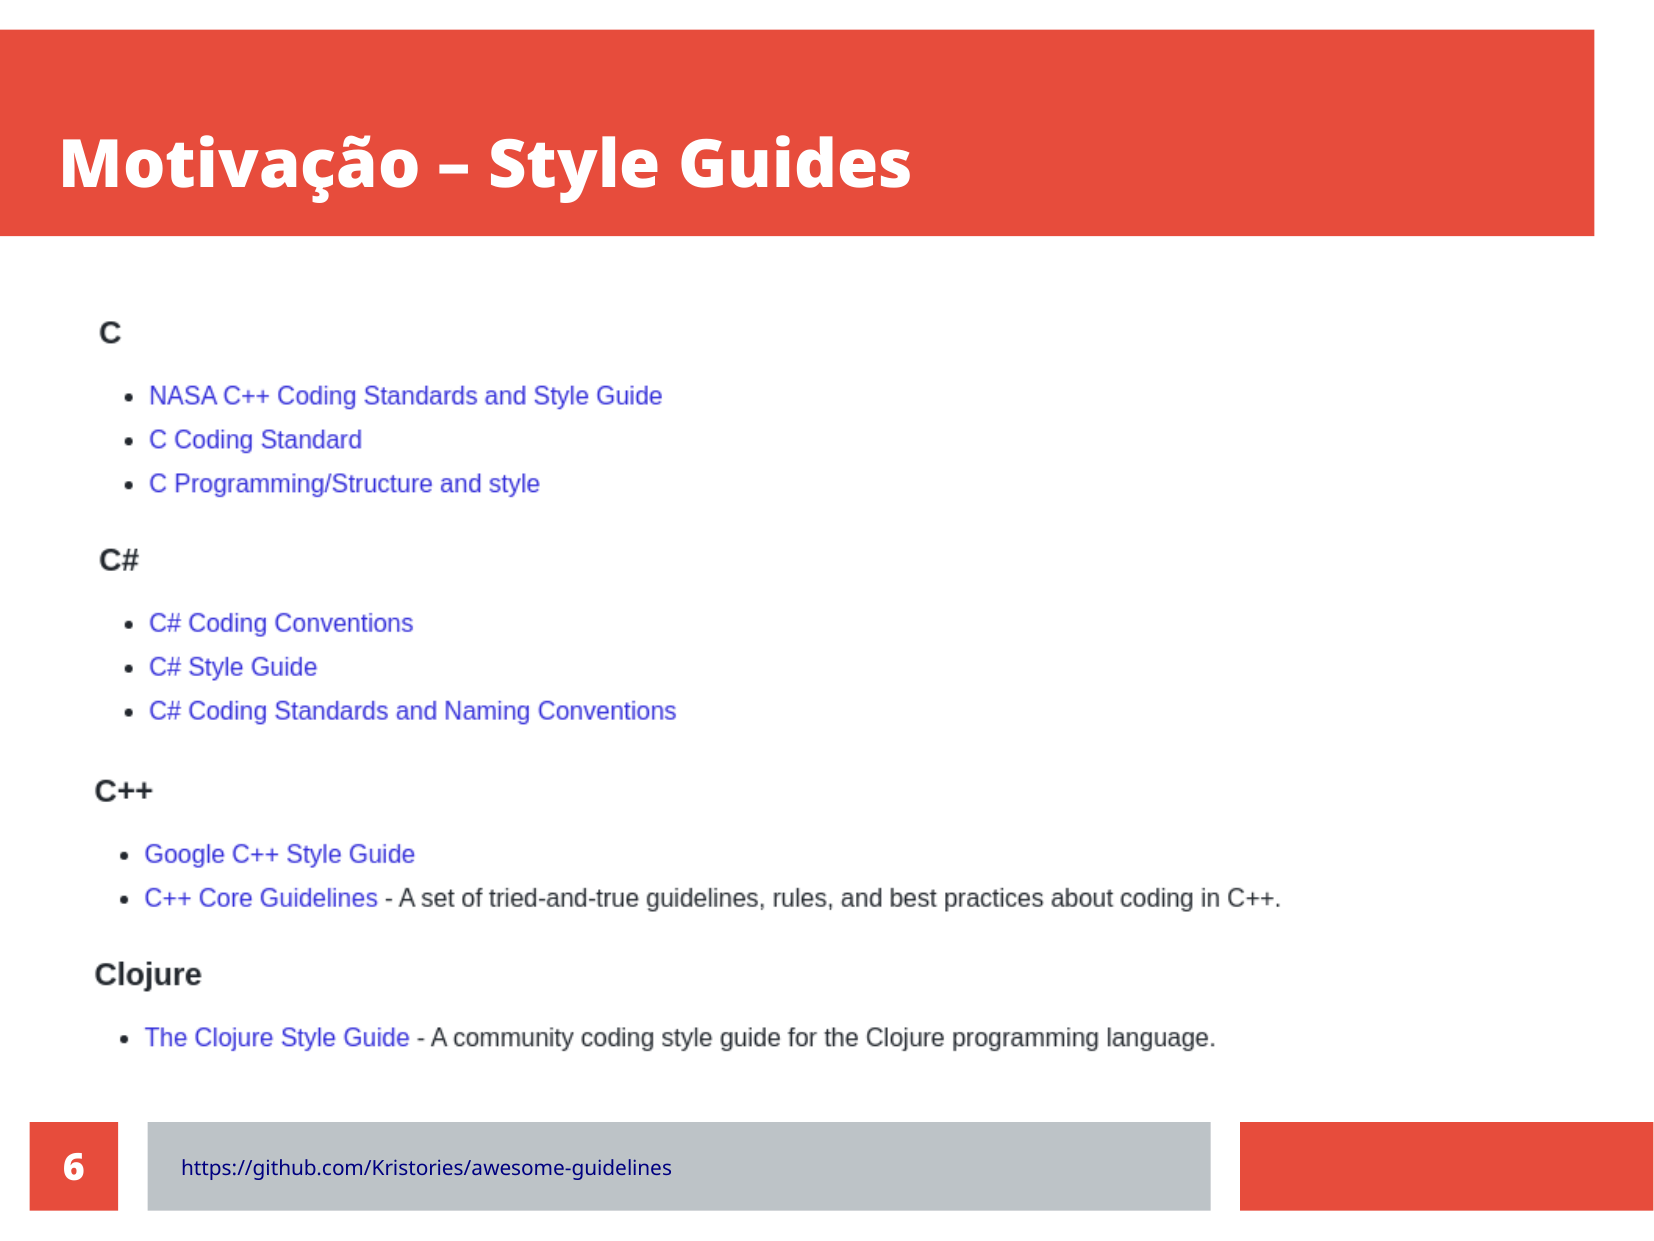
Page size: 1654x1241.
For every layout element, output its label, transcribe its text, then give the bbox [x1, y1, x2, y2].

title Motivação – Style Guides [59, 59, 1595, 207]
picture [75, 306, 709, 745]
picture [47, 755, 1327, 1092]
text_box https://github.com/Kristories/awesome-guidelines [166, 1145, 1193, 1185]
